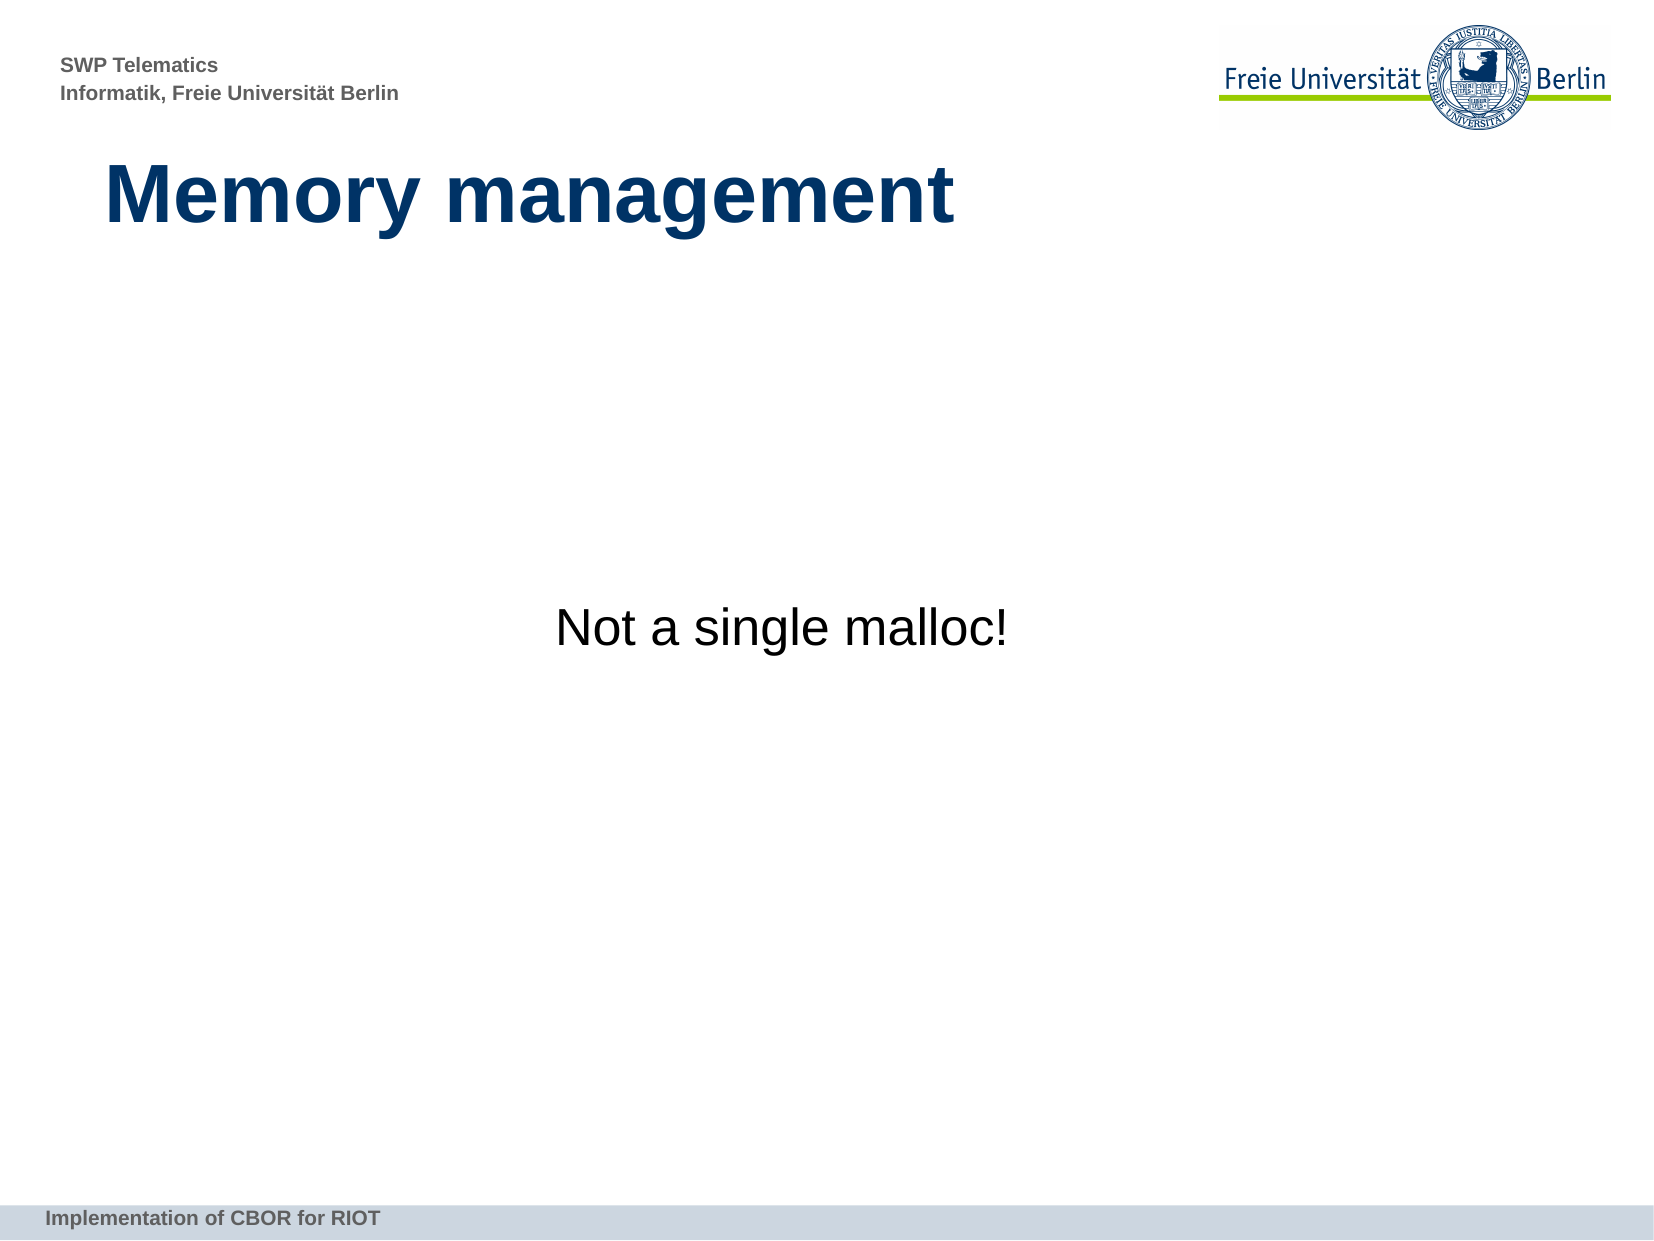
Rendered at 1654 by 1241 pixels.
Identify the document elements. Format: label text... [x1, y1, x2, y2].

title Memory management [45, 147, 1609, 260]
list Not a single malloc! [555, 315, 1606, 1035]
picture [1219, 25, 1611, 130]
